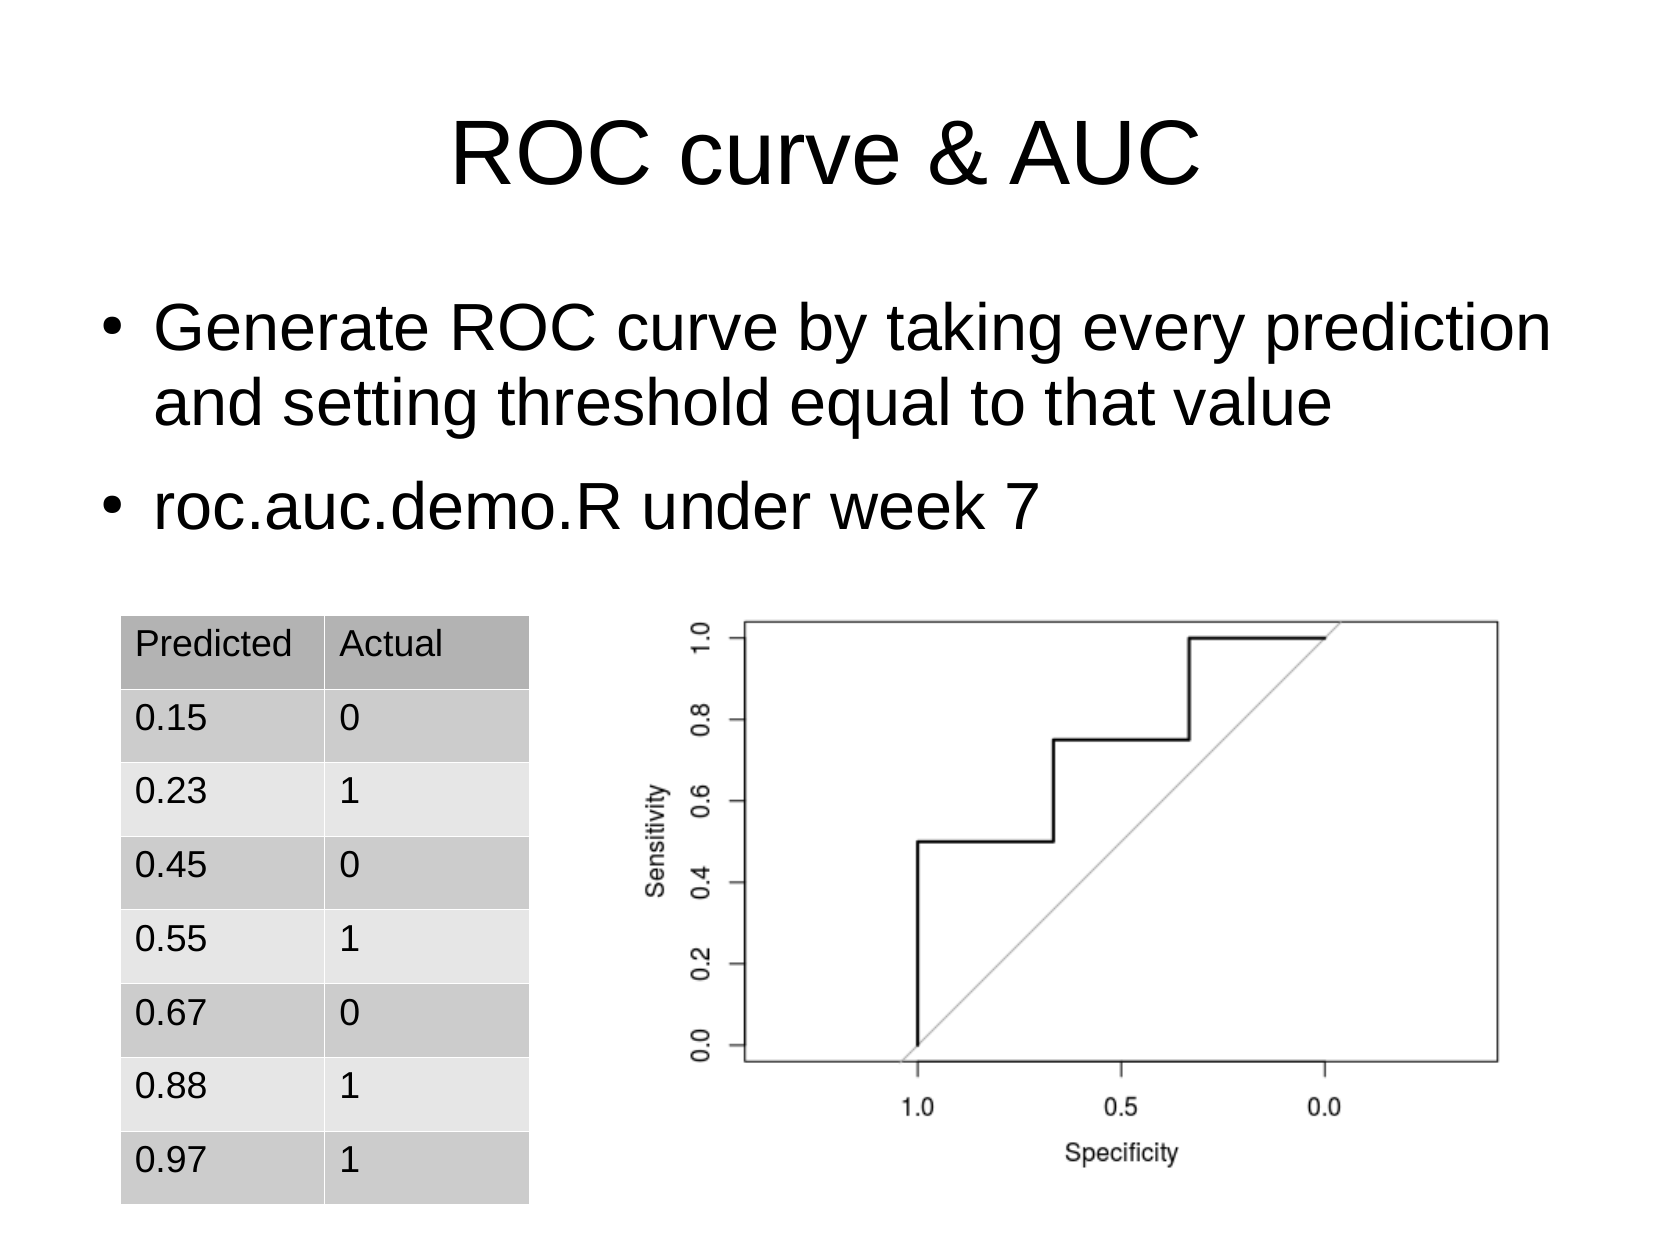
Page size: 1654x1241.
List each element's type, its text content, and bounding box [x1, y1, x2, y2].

table_cell 0.55 [121, 910, 324, 983]
table_cell 0 [325, 984, 529, 1057]
table_cell 1 [325, 1058, 529, 1131]
table_header Actual [325, 616, 529, 689]
table_cell 0.97 [121, 1132, 324, 1204]
table_cell 0.88 [121, 1058, 324, 1131]
table_cell 0.15 [121, 690, 324, 762]
table_cell 0.23 [121, 763, 324, 836]
table_cell 0.45 [121, 837, 324, 909]
table_cell 0 [325, 837, 529, 909]
table_cell 1 [325, 910, 529, 983]
table_cell 1 [325, 763, 529, 836]
list Generate ROC curve by taking every prediction and setting threshold equal to that value roc.auc.demo.R under week 7 [82, 290, 1571, 1010]
table_cell 0 [325, 690, 529, 762]
title ROC curve & AUC [82, 49, 1571, 257]
table_header Predicted [121, 616, 324, 689]
table_cell 0.67 [121, 984, 324, 1057]
picture [622, 559, 1561, 1186]
table_cell 1 [325, 1132, 529, 1204]
